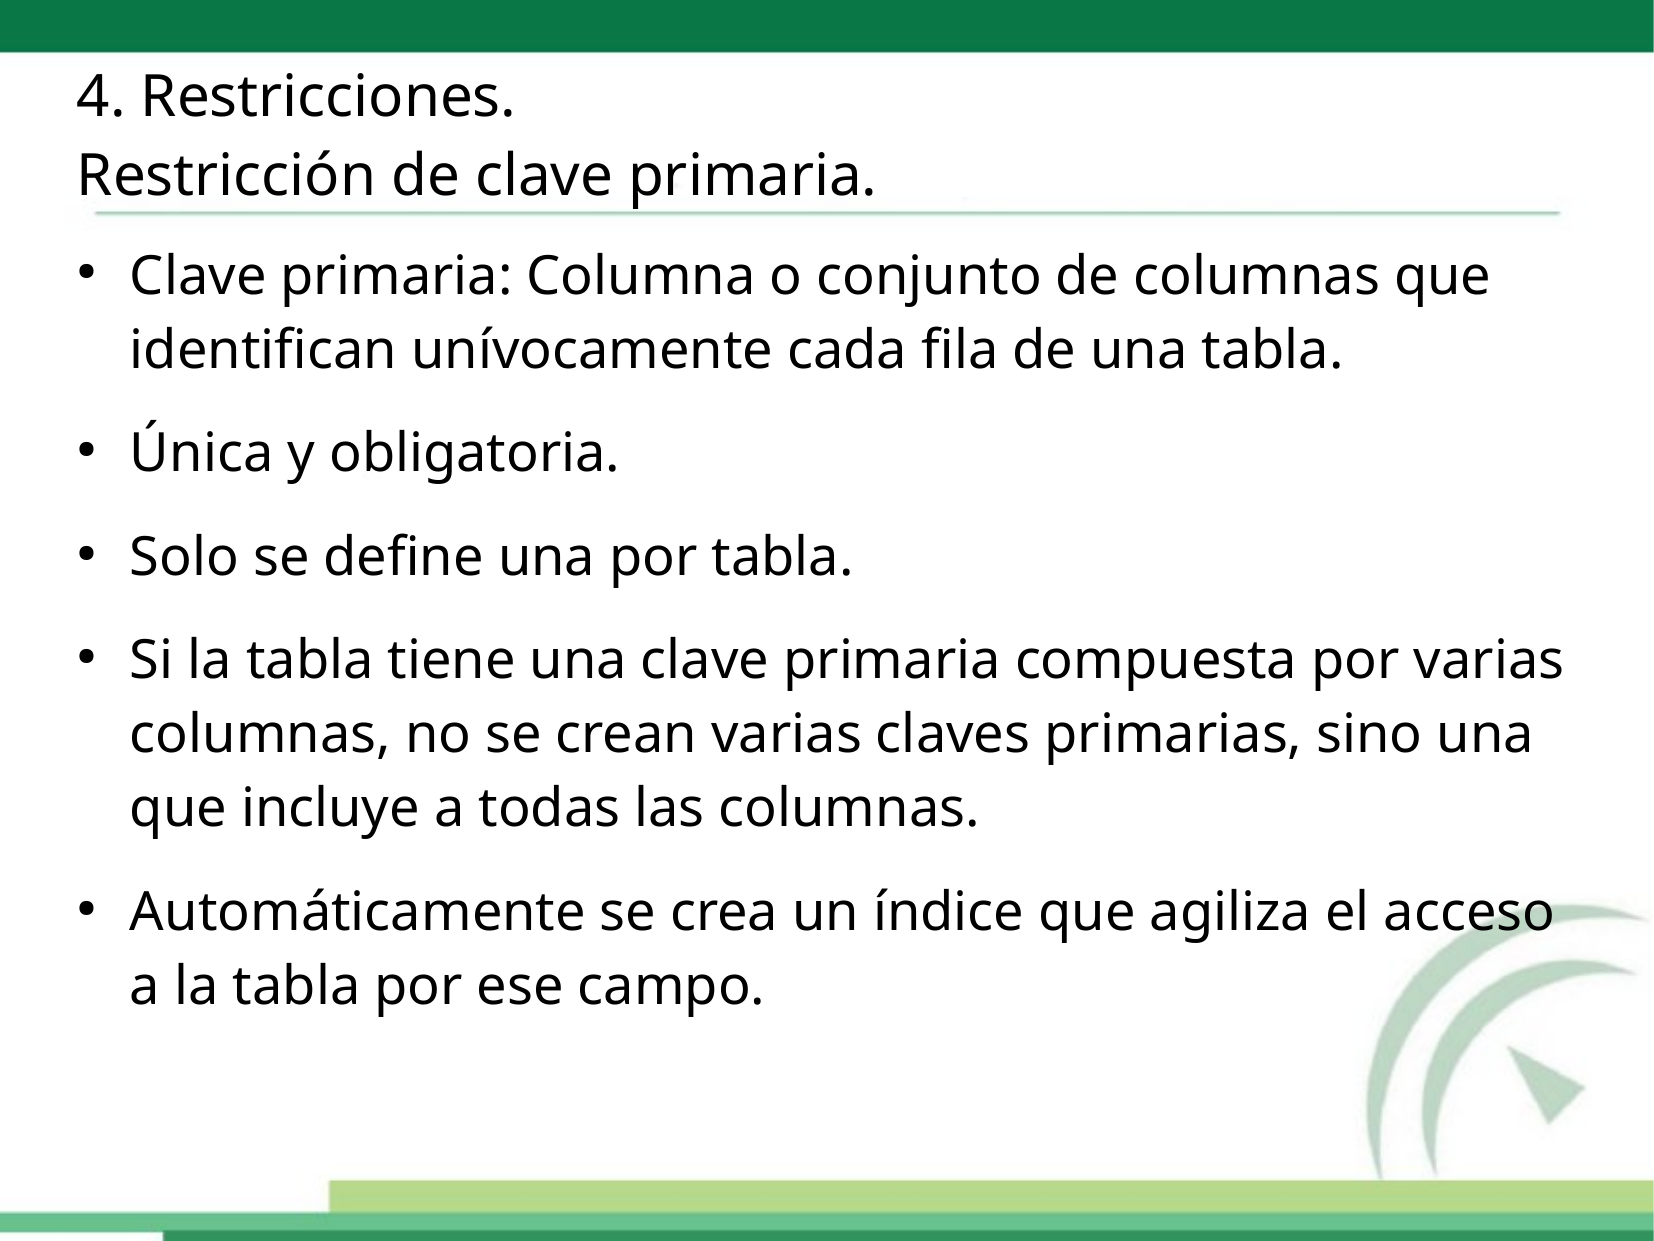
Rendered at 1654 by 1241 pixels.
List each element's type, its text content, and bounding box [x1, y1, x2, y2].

picture [0, 0, 1654, 1241]
list Clave primaria: Columna o conjunto de columnas que identifican unívocamente cada fila de una tabla. Única y obligatoria. Solo se define una por tabla. Si la tabla tiene una clave primaria compuesta por varias columnas, no se crean varias claves primarias, sino una que incluye a todas las columnas. Automáticamente se crea un índice que agiliza el acceso a la tabla por ese campo. [59, 236, 1595, 1123]
title 4. Restricciones. Restricción de clave primaria. [76, 29, 1625, 237]
